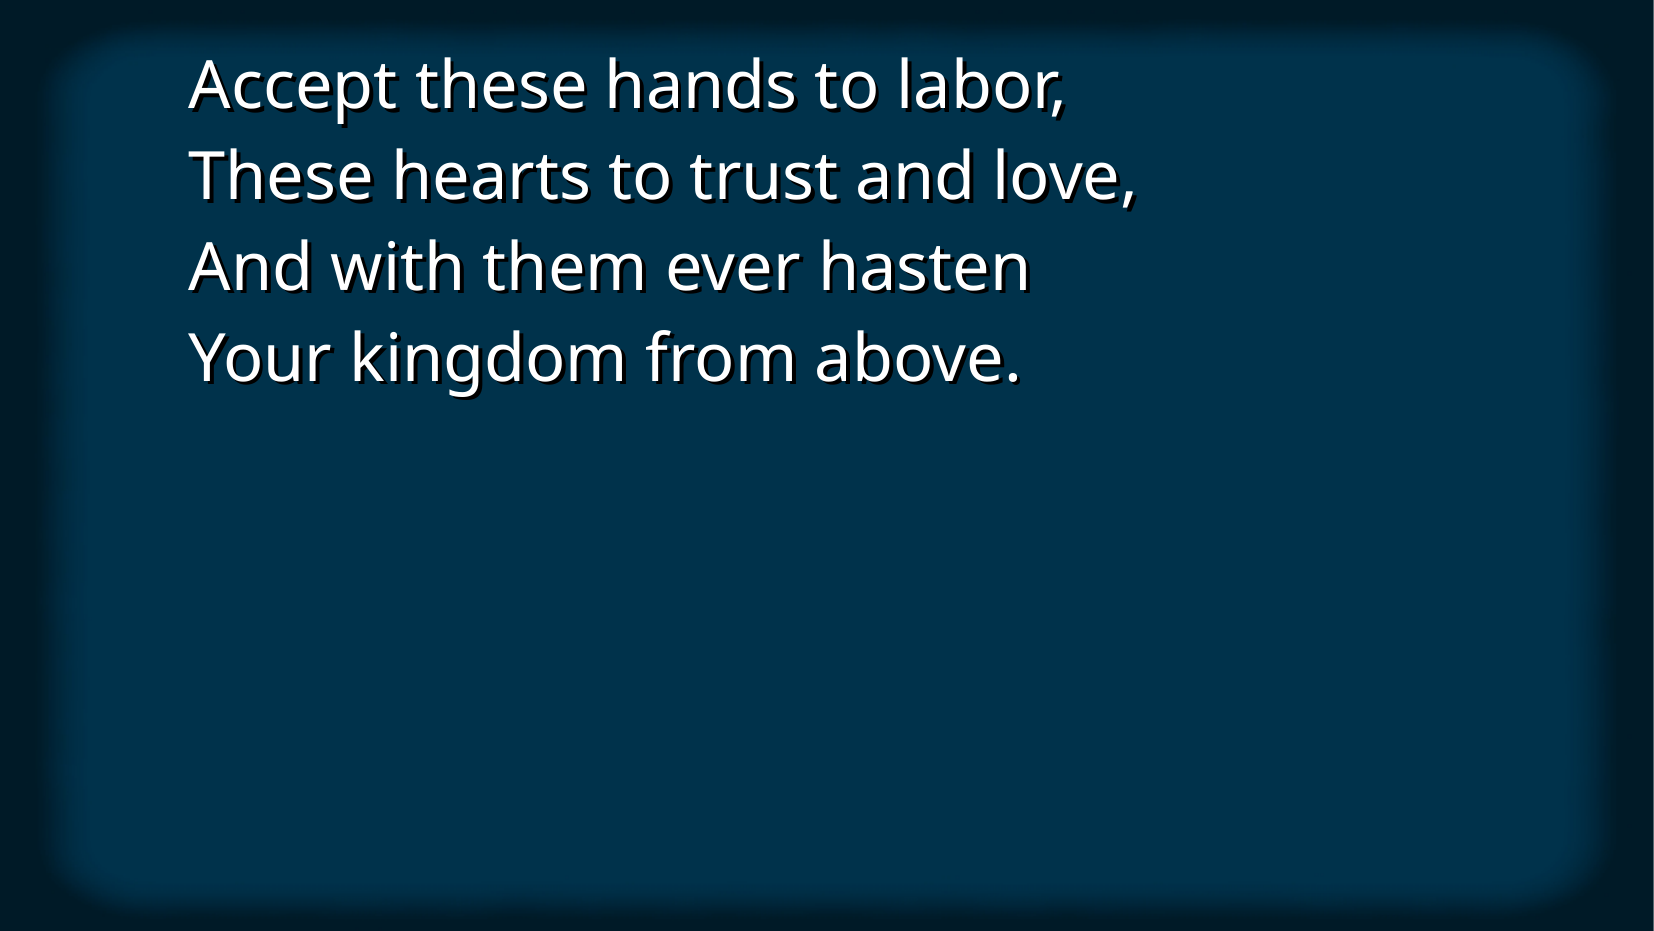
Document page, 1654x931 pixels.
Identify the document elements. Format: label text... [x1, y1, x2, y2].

picture [0, 0, 1654, 931]
text_box Accept these hands to labor, These hearts to trust and love, And with them ever hasten Your kingdom from above. [105, 30, 1546, 400]
